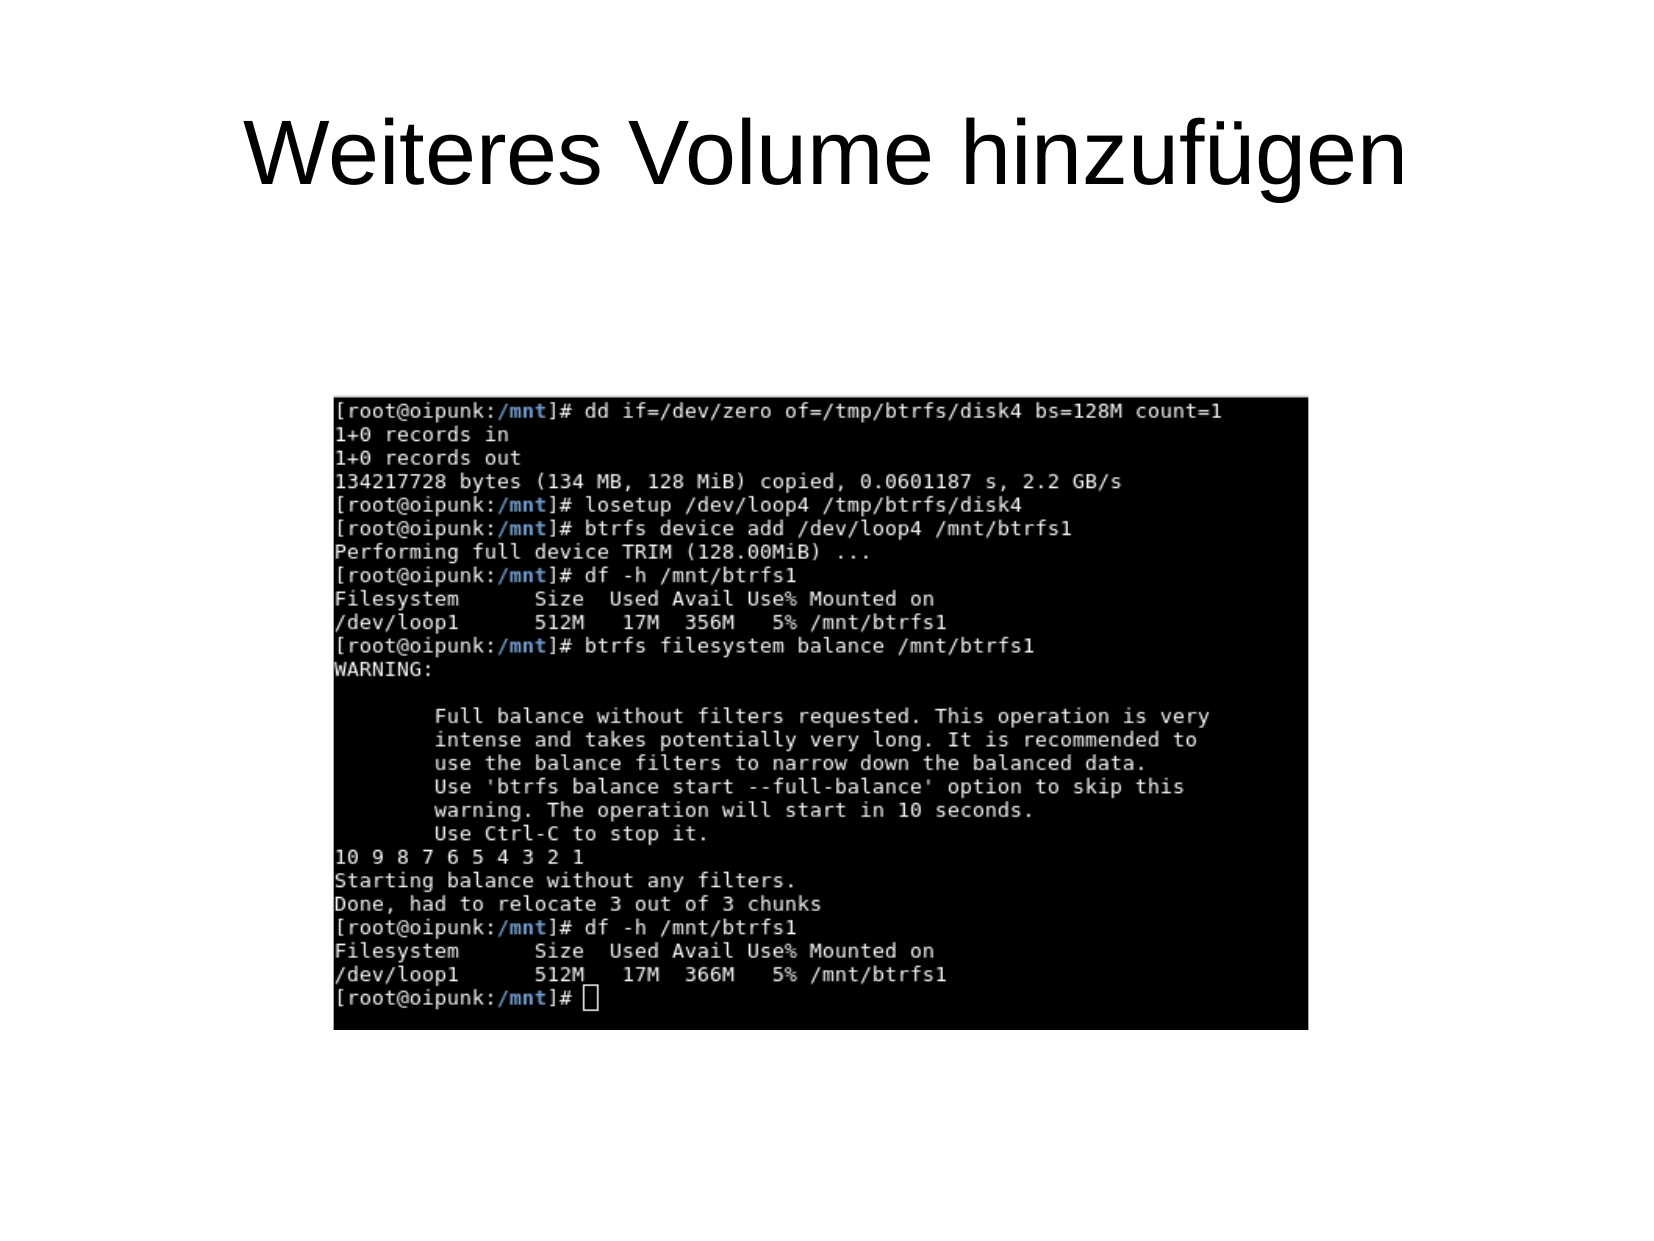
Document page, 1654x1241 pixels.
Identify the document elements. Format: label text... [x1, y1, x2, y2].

title Weiteres Volume hinzufügen [82, 49, 1571, 257]
picture [333, 395, 1309, 1030]
